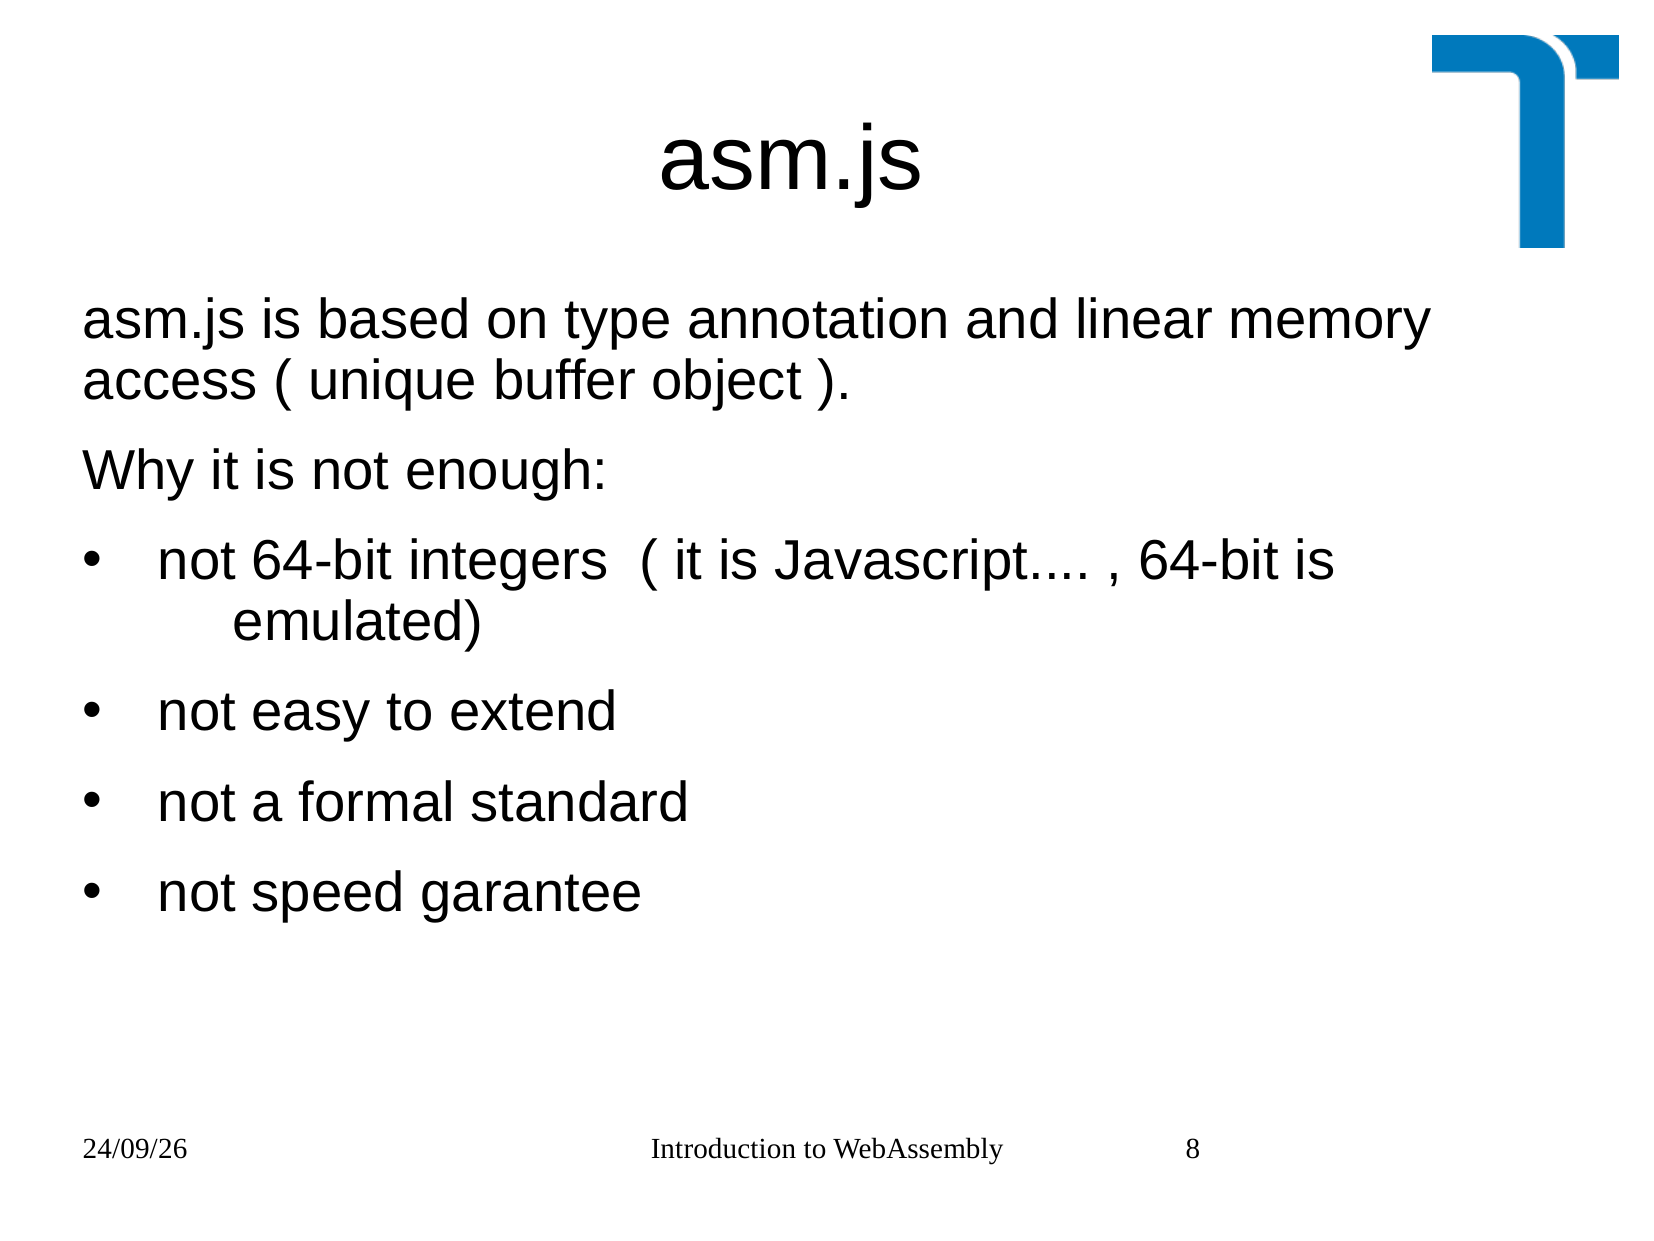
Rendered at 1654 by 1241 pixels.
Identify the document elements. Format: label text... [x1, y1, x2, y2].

text_box Introduction to WebAssembly [565, 1129, 1090, 1216]
text_box 07/09/2017 [82, 1129, 468, 1216]
text_box [1185, 1129, 1571, 1216]
title asm.js [82, 49, 1501, 257]
list asm.js is based on type annotation and linear memory access ( unique buffer object ). Why it is not enough: not 64-bit integers ( it is Javascript.... , 64-bit is emulated) not easy to extend not a formal standard not speed garantee [82, 290, 1571, 1099]
